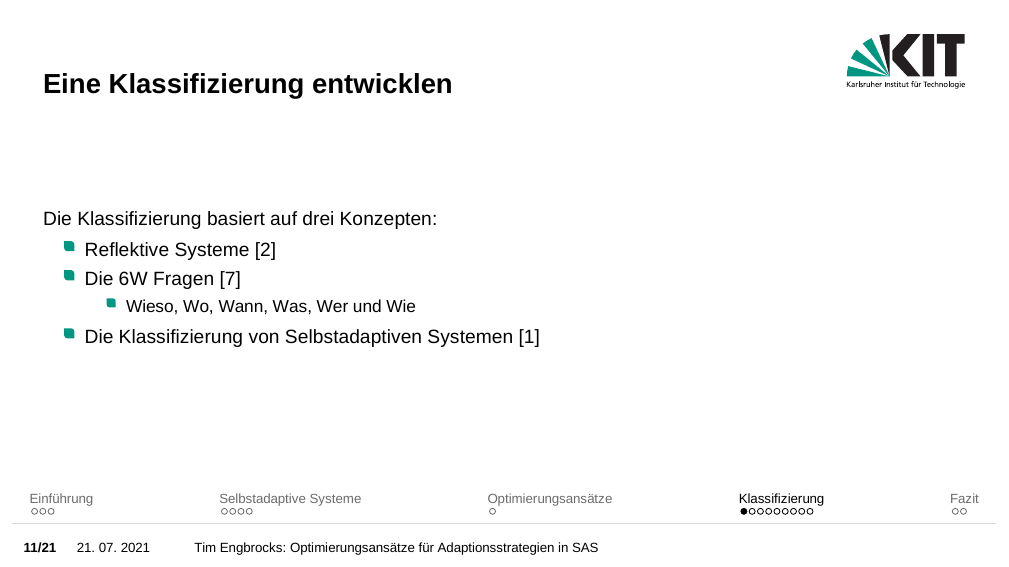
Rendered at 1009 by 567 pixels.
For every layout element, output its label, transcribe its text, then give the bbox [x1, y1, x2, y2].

text_box [922, 34, 935, 77]
text_box [936, 34, 965, 77]
text_box Einführung [29, 491, 94, 505]
text_box [885, 81, 909, 88]
text_box [892, 34, 921, 77]
text_box Tim Engbrocks: Optimierungsansätze für Adaptionsstrategien in SAS [194, 540, 599, 554]
text_box Die 6W Fragen [7] [84, 268, 239, 288]
text_box Eine Klassifizierung entwicklen [43, 68, 453, 97]
text_box 11/21 [23, 540, 57, 554]
text_box [846, 81, 870, 88]
text_box [879, 34, 890, 77]
text_box Fazit [950, 491, 980, 505]
text_box Wieso, Wo, Wann, Was, Wer und Wie [126, 296, 416, 314]
text_box [740, 508, 747, 515]
text_box Die Klassifizierung basiert auf drei Konzepten: [43, 208, 431, 228]
text_box [949, 81, 966, 89]
text_box [911, 81, 922, 88]
text_box Selbstadaptive Systeme [219, 491, 362, 505]
text_box Reflektive Systeme [2] [84, 239, 274, 259]
text_box Klassifizierung [738, 491, 825, 505]
text_box 21. 07. 2021 [76, 540, 150, 554]
text_box [871, 81, 882, 88]
text_box Die Klassifizierung von Selbstadaptiven Systemen [1] [84, 326, 533, 346]
text_box Optimierungsansätze [487, 491, 613, 505]
text_box [923, 81, 948, 88]
